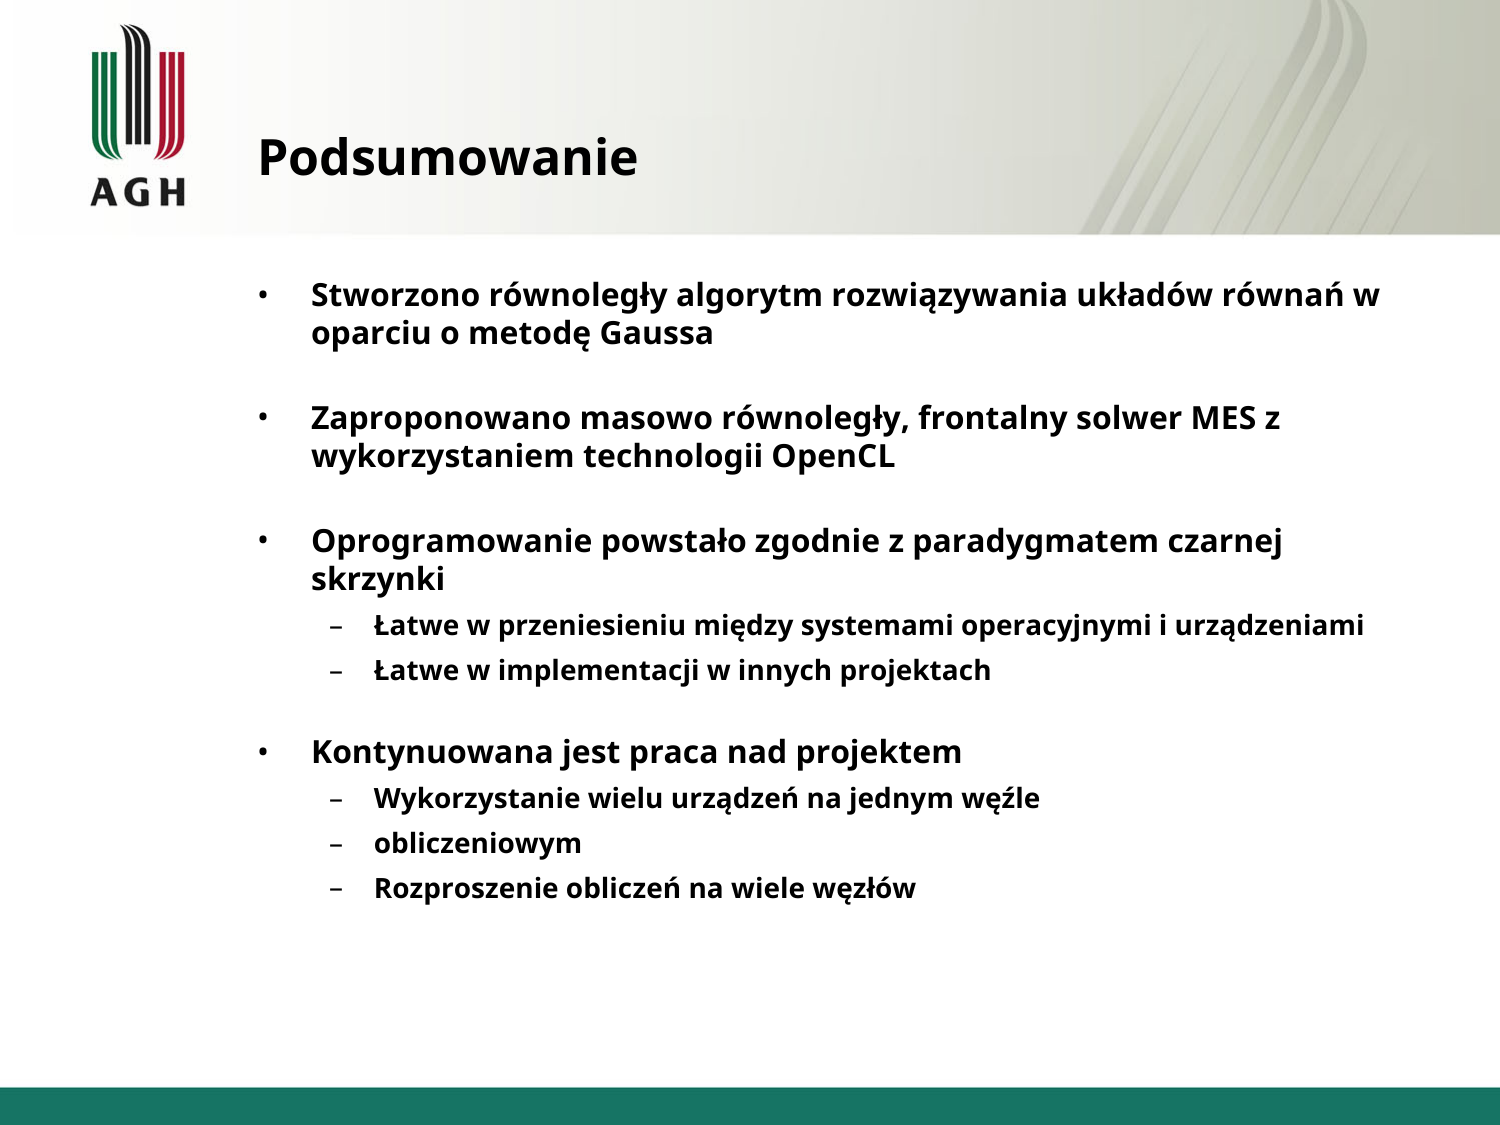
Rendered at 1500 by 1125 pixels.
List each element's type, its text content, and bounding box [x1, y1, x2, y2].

list Stworzono równoległy algorytm rozwiązywania układów równań w oparciu o metodę Gaussa Zaproponowano masowo równoległy, frontalny solwer MES z wykorzystaniem technologii OpenCL Oprogramowanie powstało zgodnie z paradygmatem czarnej skrzynki Łatwe w przeniesieniu między systemami operacyjnymi i urządzeniami Łatwe w implementacji w innych projektach Kontynuowana jest praca nad projektem Wykorzystanie wielu urządzeń na jednym węźle obliczeniowym Rozproszenie obliczeń na wiele węzłów [242, 267, 1425, 1005]
title Podsumowanie [242, 78, 1425, 233]
picture [0, 0, 1500, 1125]
